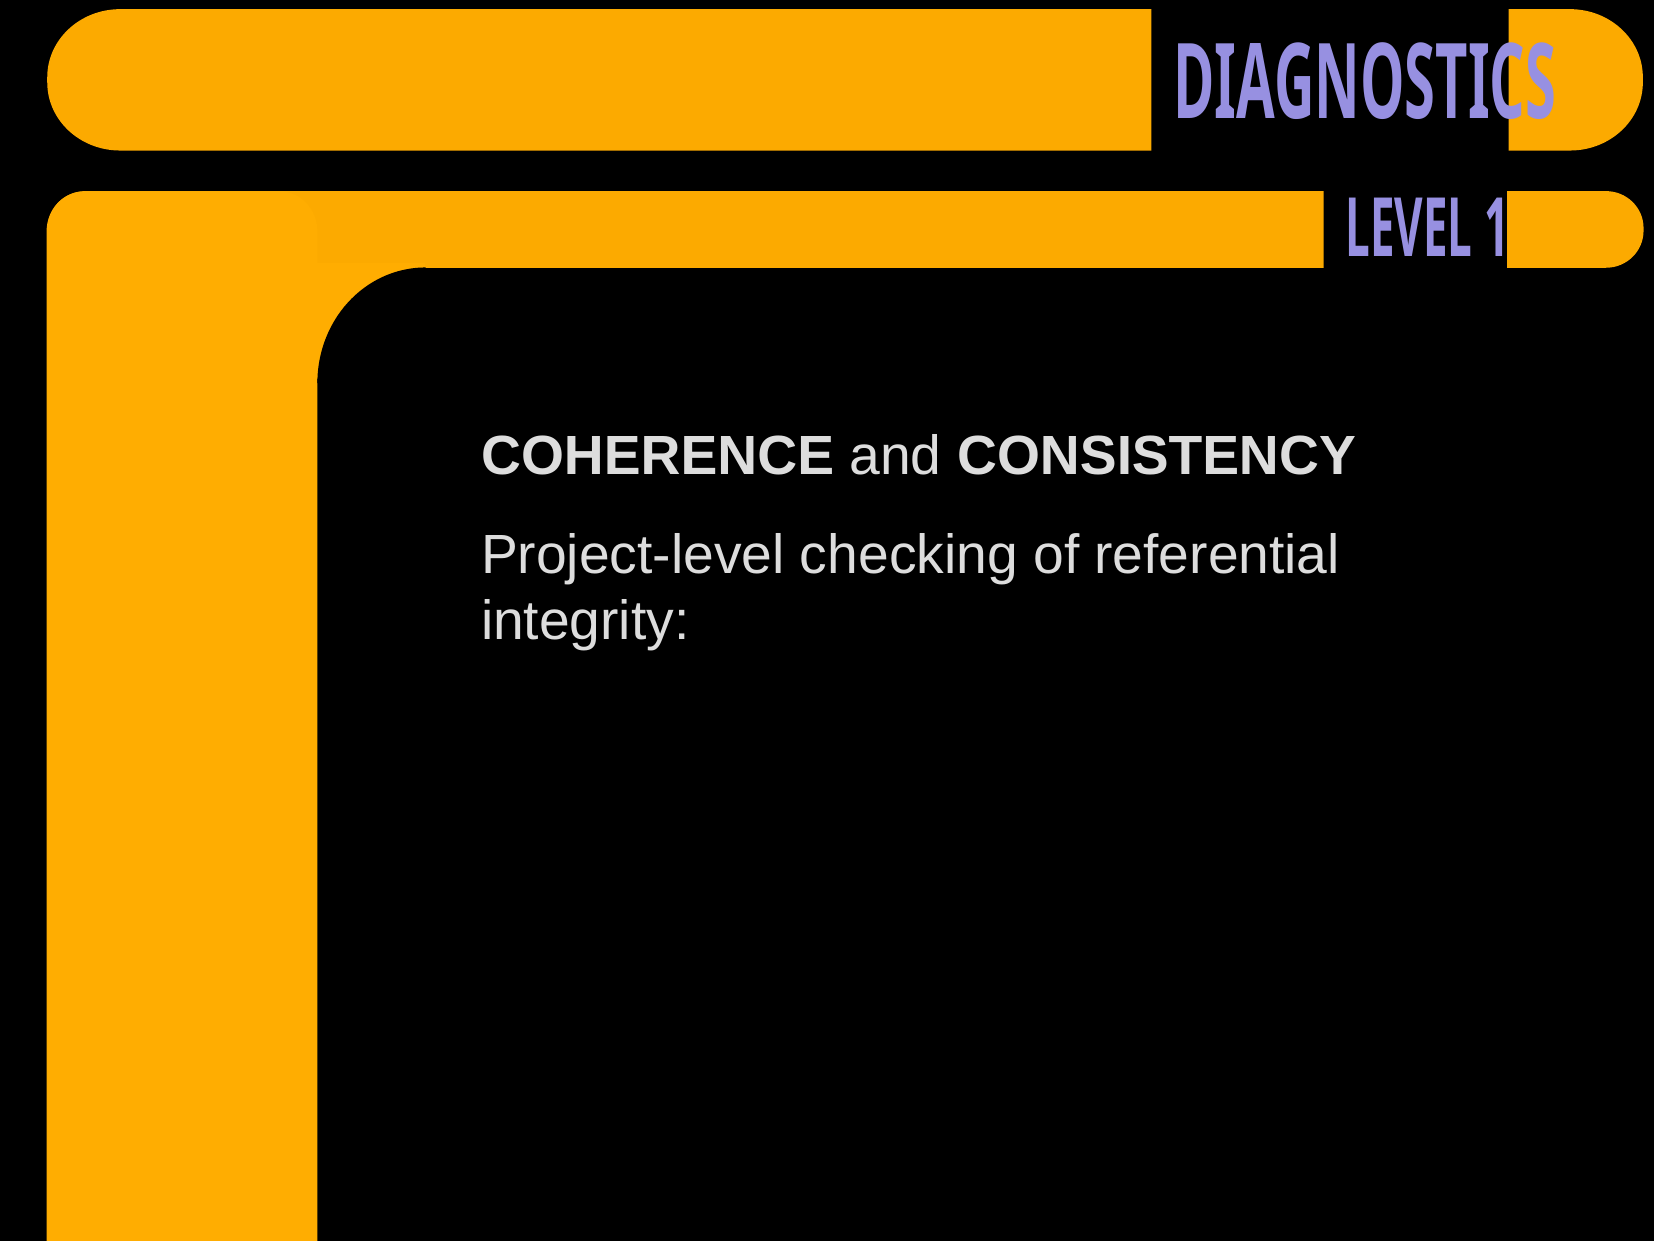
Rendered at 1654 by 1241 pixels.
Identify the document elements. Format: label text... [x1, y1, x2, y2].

list COHERENCE and CONSISTENCY Project-level checking of referential integrity: [410, 419, 1417, 1171]
picture [0, 0, 1654, 1241]
